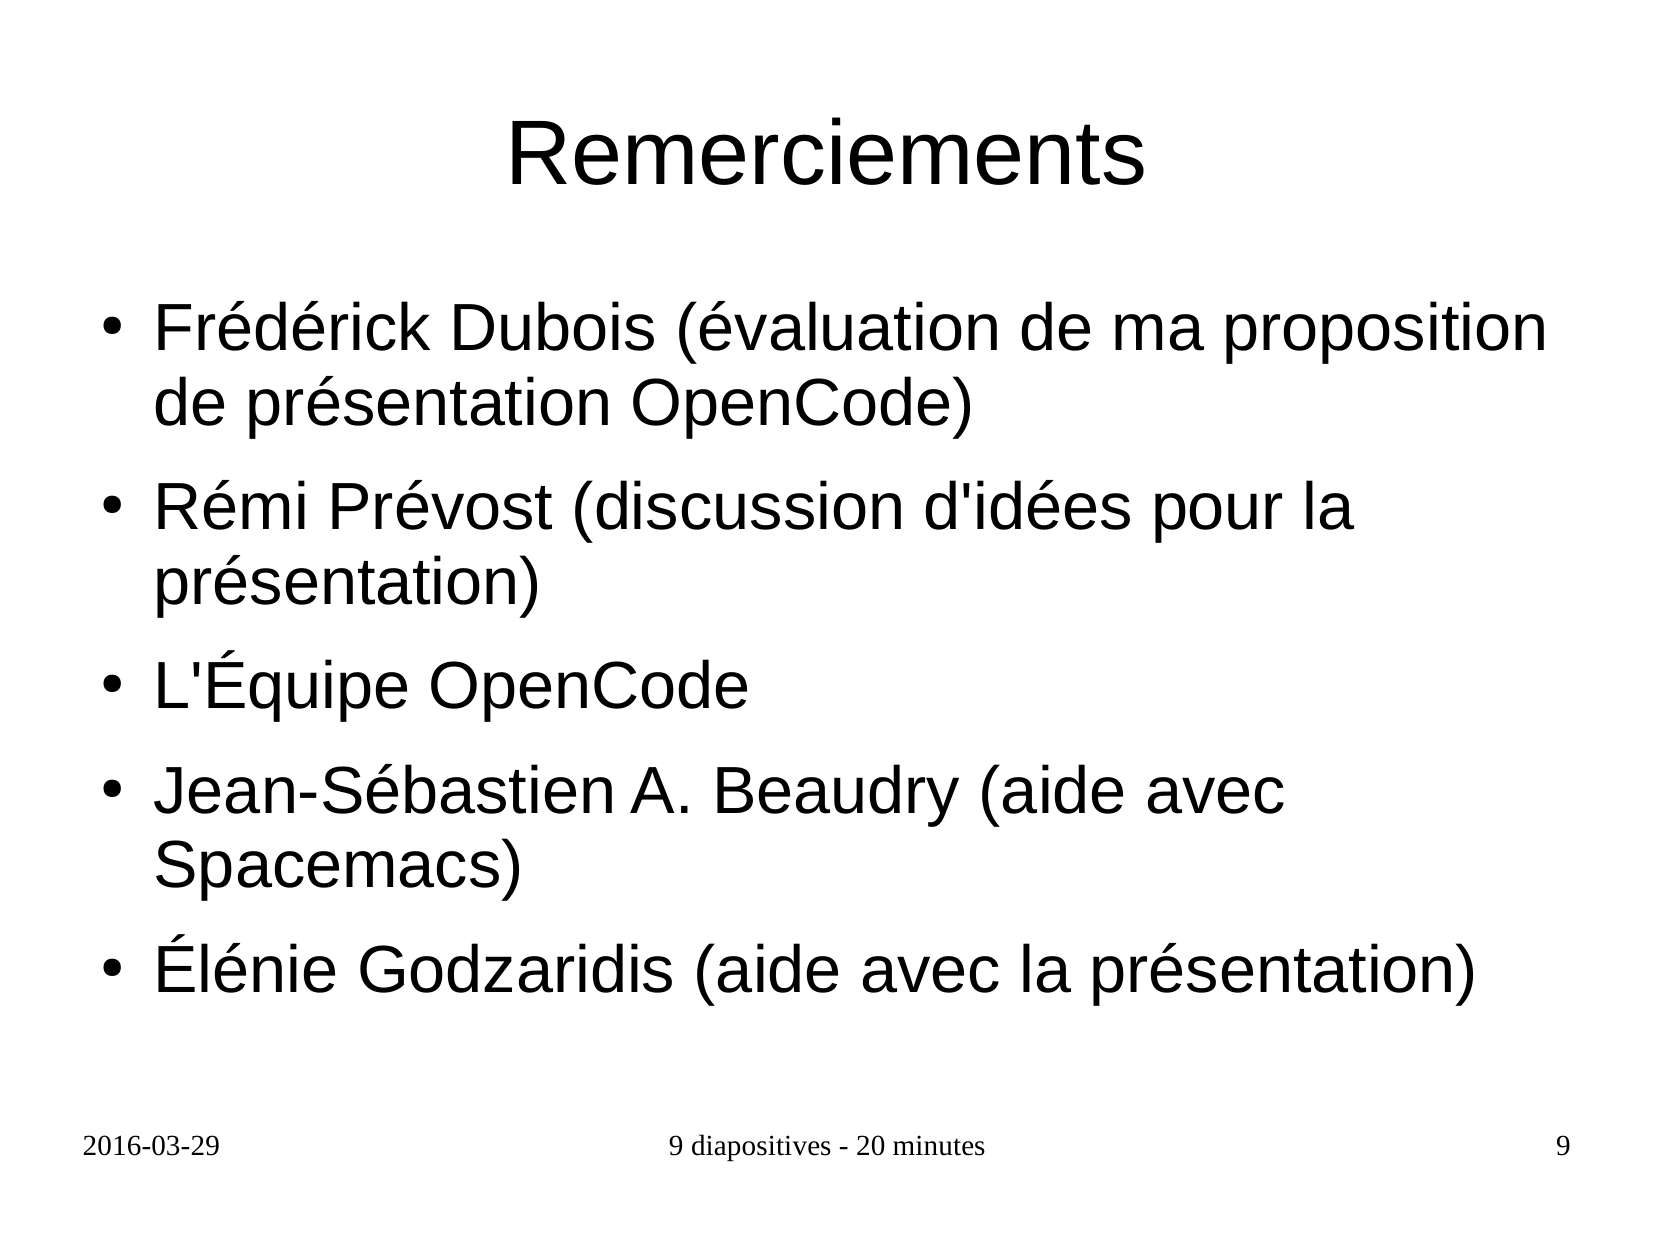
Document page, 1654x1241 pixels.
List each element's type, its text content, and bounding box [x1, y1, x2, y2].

list Frédérick Dubois (évaluation de ma proposition de présentation OpenCode) Rémi Prévost (discussion d'idées pour la présentation) L'Équipe OpenCode Jean-Sébastien A. Beaudry (aide avec Spacemacs) Élénie Godzaridis (aide avec la présentation) [82, 290, 1571, 1010]
title Remerciements [82, 49, 1571, 257]
